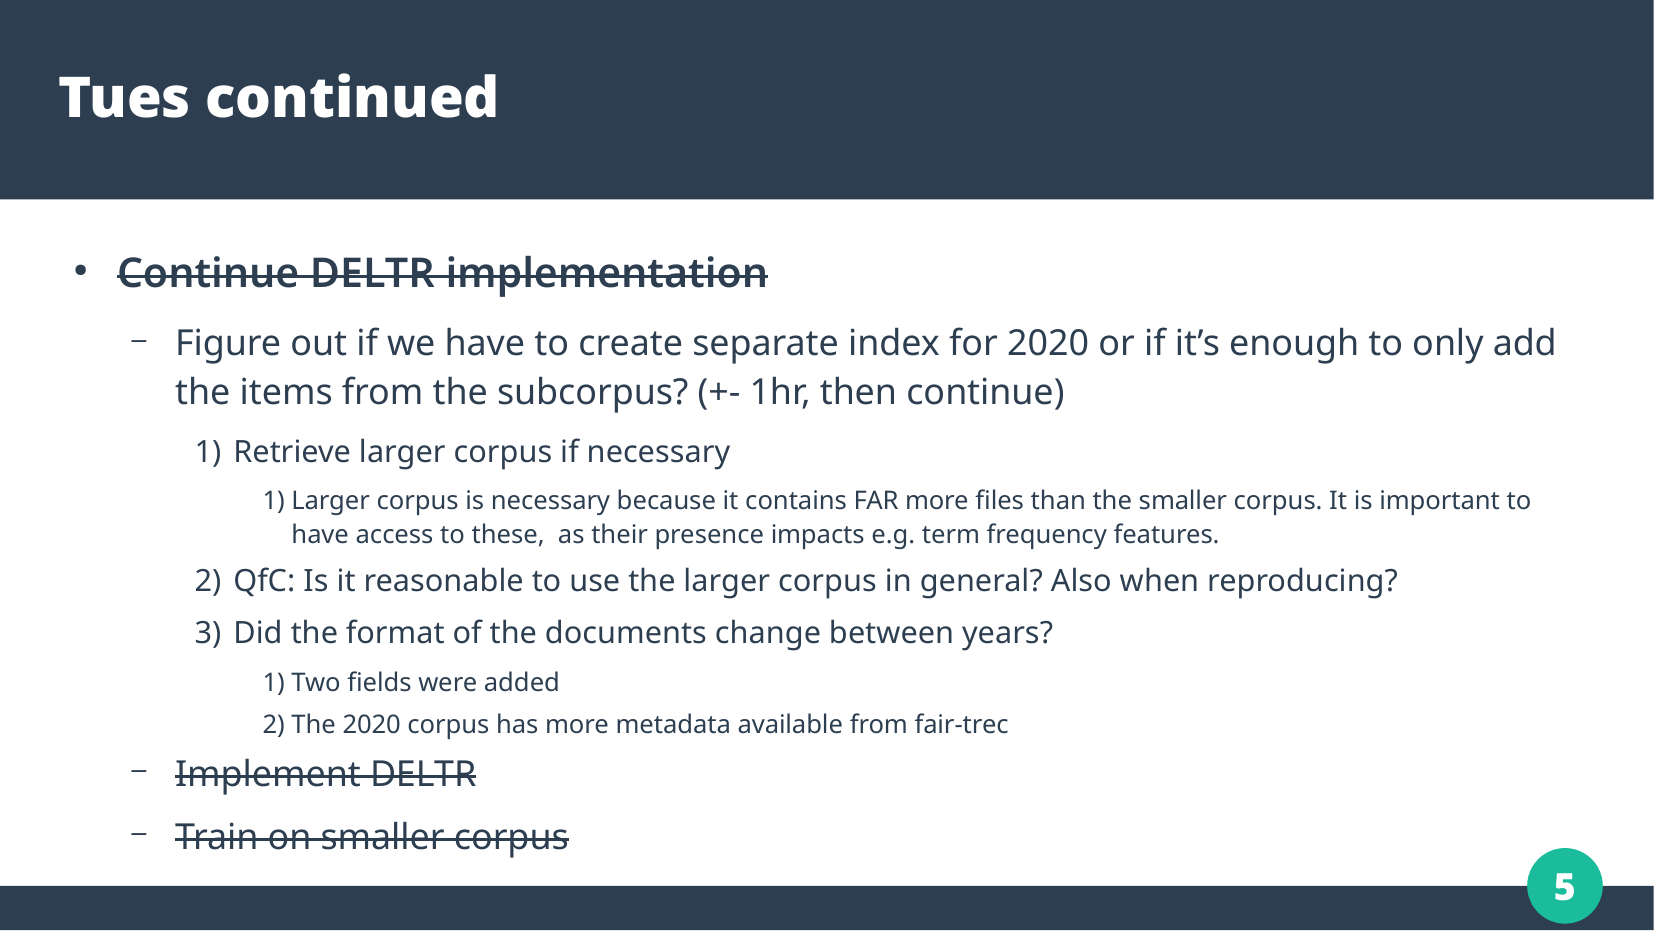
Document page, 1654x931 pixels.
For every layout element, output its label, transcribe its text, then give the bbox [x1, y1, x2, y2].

title Tues continued [59, 37, 1595, 155]
list Continue DELTR implementation Figure out if we have to create separate index for 2020 or if it’s enough to only add the items from the subcorpus? (+- 1hr, then continue) Retrieve larger corpus if necessary Larger corpus is necessary because it contains FAR more files than the smaller corpus. It is important to have access to these, as their presence impacts e.g. term frequency features. QfC: Is it reasonable to use the larger corpus in general? Also when reproducing? Did the format of the documents change between years? Two fields were added The 2020 corpus has more metadata available from fair-trec Implement DELTR Train on smaller corpus [59, 243, 1595, 864]
